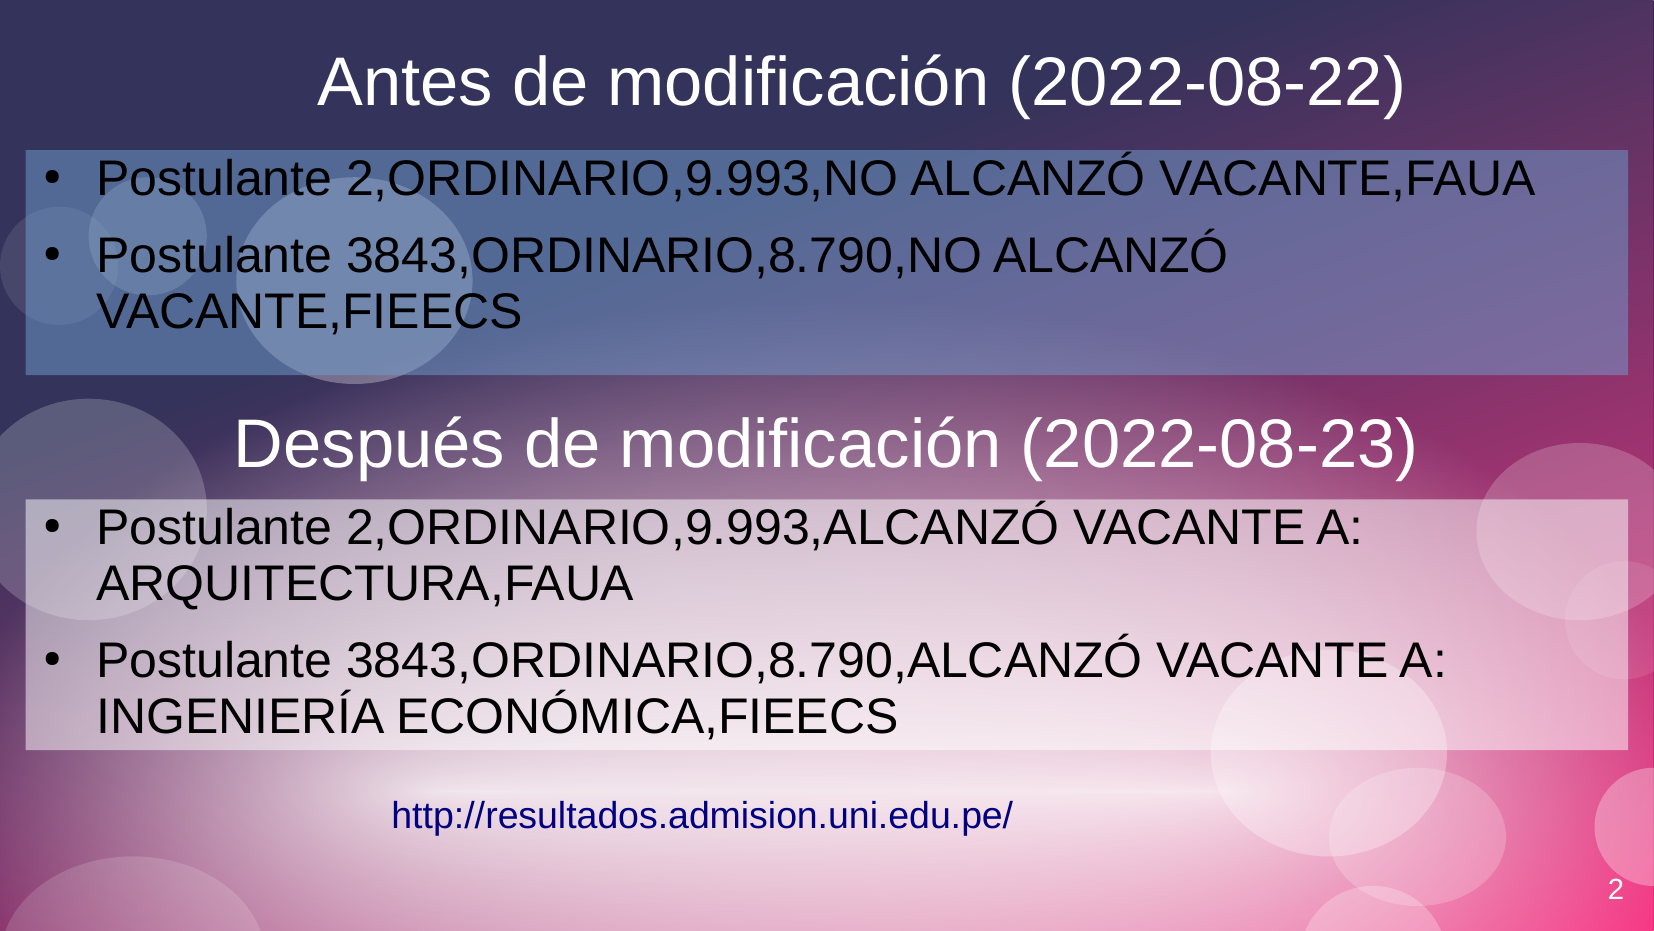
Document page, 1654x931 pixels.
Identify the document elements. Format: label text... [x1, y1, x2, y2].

list Postulante 2,ORDINARIO,9.993,ALCANZÓ VACANTE A: ARQUITECTURA,FAUA Postulante 3843,ORDINARIO,8.790,ALCANZÓ VACANTE A: INGENIERÍA ECONÓMICA,FIEECS [25, 499, 1629, 751]
title Después de modificación (2022-08-23) [88, 362, 1565, 499]
title Antes de modificación (2022-08-22) [88, 0, 1565, 150]
list Postulante 2,ORDINARIO,9.993,NO ALCANZÓ VACANTE,FAUA Postulante 3843,ORDINARIO,8.790,NO ALCANZÓ VACANTE,FIEECS [25, 150, 1629, 376]
text_box http://resultados.admision.uni.edu.pe/ [376, 787, 1277, 901]
